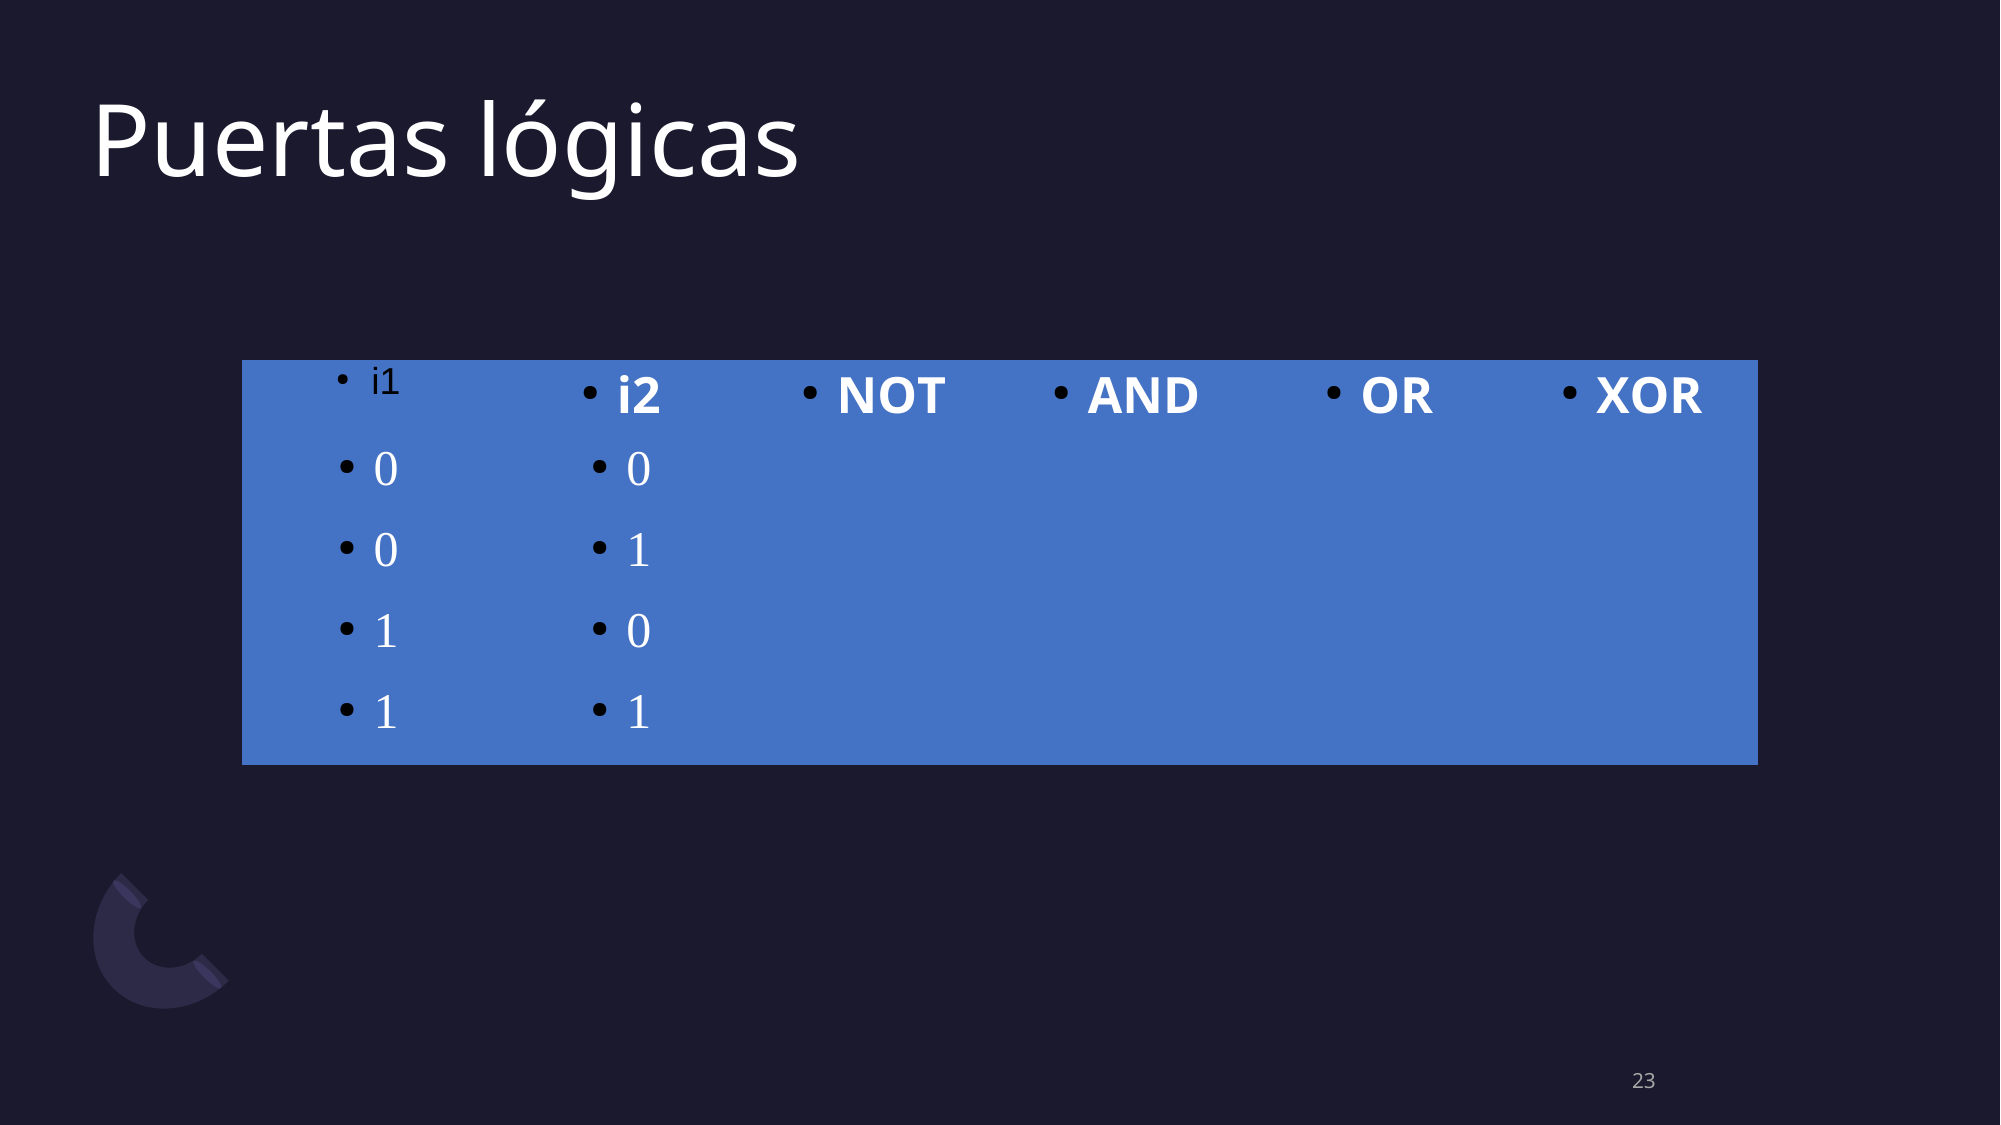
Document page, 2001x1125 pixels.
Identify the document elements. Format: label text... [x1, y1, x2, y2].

table_header XOR [1505, 360, 1758, 441]
table_cell [1000, 522, 1253, 603]
table_cell [1253, 441, 1505, 522]
table_cell [747, 684, 1000, 765]
table_cell 1 [495, 684, 747, 765]
title Puertas lógicas [90, 90, 1910, 309]
text_box [1632, 1067, 1910, 1093]
table_cell [1253, 522, 1505, 603]
table_cell [747, 603, 1000, 684]
table_cell [1253, 684, 1505, 765]
table_cell 1 [242, 603, 495, 684]
table_cell 1 [495, 522, 747, 603]
table_cell [747, 522, 1000, 603]
table_header NOT [747, 360, 1000, 441]
table_cell 1 [242, 684, 495, 765]
table_cell [1253, 603, 1505, 684]
table_cell [747, 441, 1000, 522]
table_header i2 [495, 360, 747, 441]
table_header AND [1000, 360, 1253, 441]
table_cell [1505, 522, 1758, 603]
table_cell [1505, 603, 1758, 684]
table_cell 0 [495, 441, 747, 522]
table_cell 0 [495, 603, 747, 684]
table_header i1 [242, 360, 495, 441]
table_cell [1000, 684, 1253, 765]
table_cell [1505, 441, 1758, 522]
table_cell 0 [242, 522, 495, 603]
table_cell [1000, 603, 1253, 684]
table_header OR [1253, 360, 1505, 441]
table_cell [1505, 684, 1758, 765]
table_cell 0 [242, 441, 495, 522]
table_cell [1000, 441, 1253, 522]
